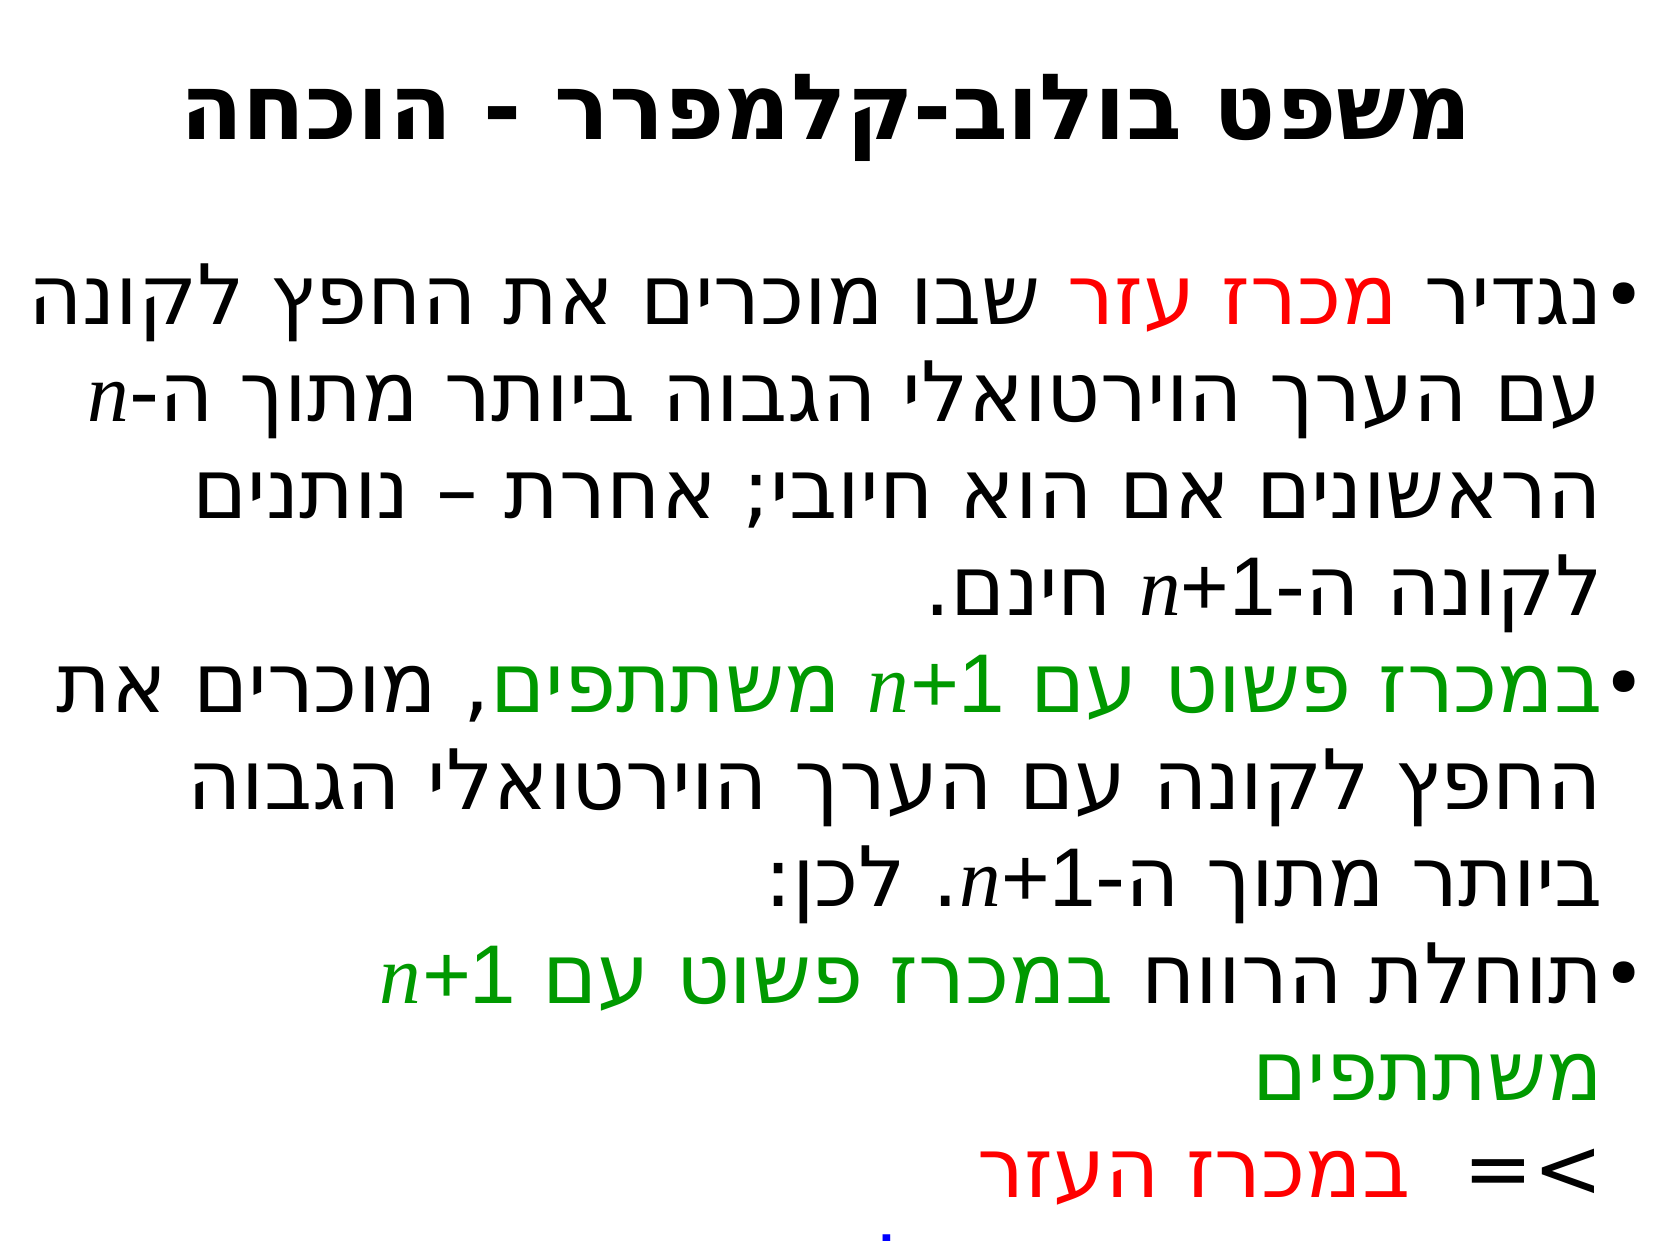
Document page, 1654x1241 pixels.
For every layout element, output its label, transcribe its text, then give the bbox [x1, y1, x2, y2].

text_box נגדיר מכרז עזר שבו מוכרים את החפץ לקונה עם הערך הוירטואלי הגבוה ביותר מתוך ה-n הראשונים אם הוא חיובי; אחרת – נותנים לקונה ה-n+1 חינם. במכרז פשוט עם n+1 משתתפים, מוכרים את החפץ לקונה עם הערך הוירטואלי הגבוה ביותר מתוך ה-n+1. לכן: תוחלת הרווח במכרז פשוט עם n+1 משתתפים >= במכרז העזר >= במכרז אופטימלי עם n משתתפים. [0, 240, 1654, 1241]
chart [875, 587, 995, 647]
title משפט בולוב-קלמפרר - הוכחה [0, 38, 1654, 178]
